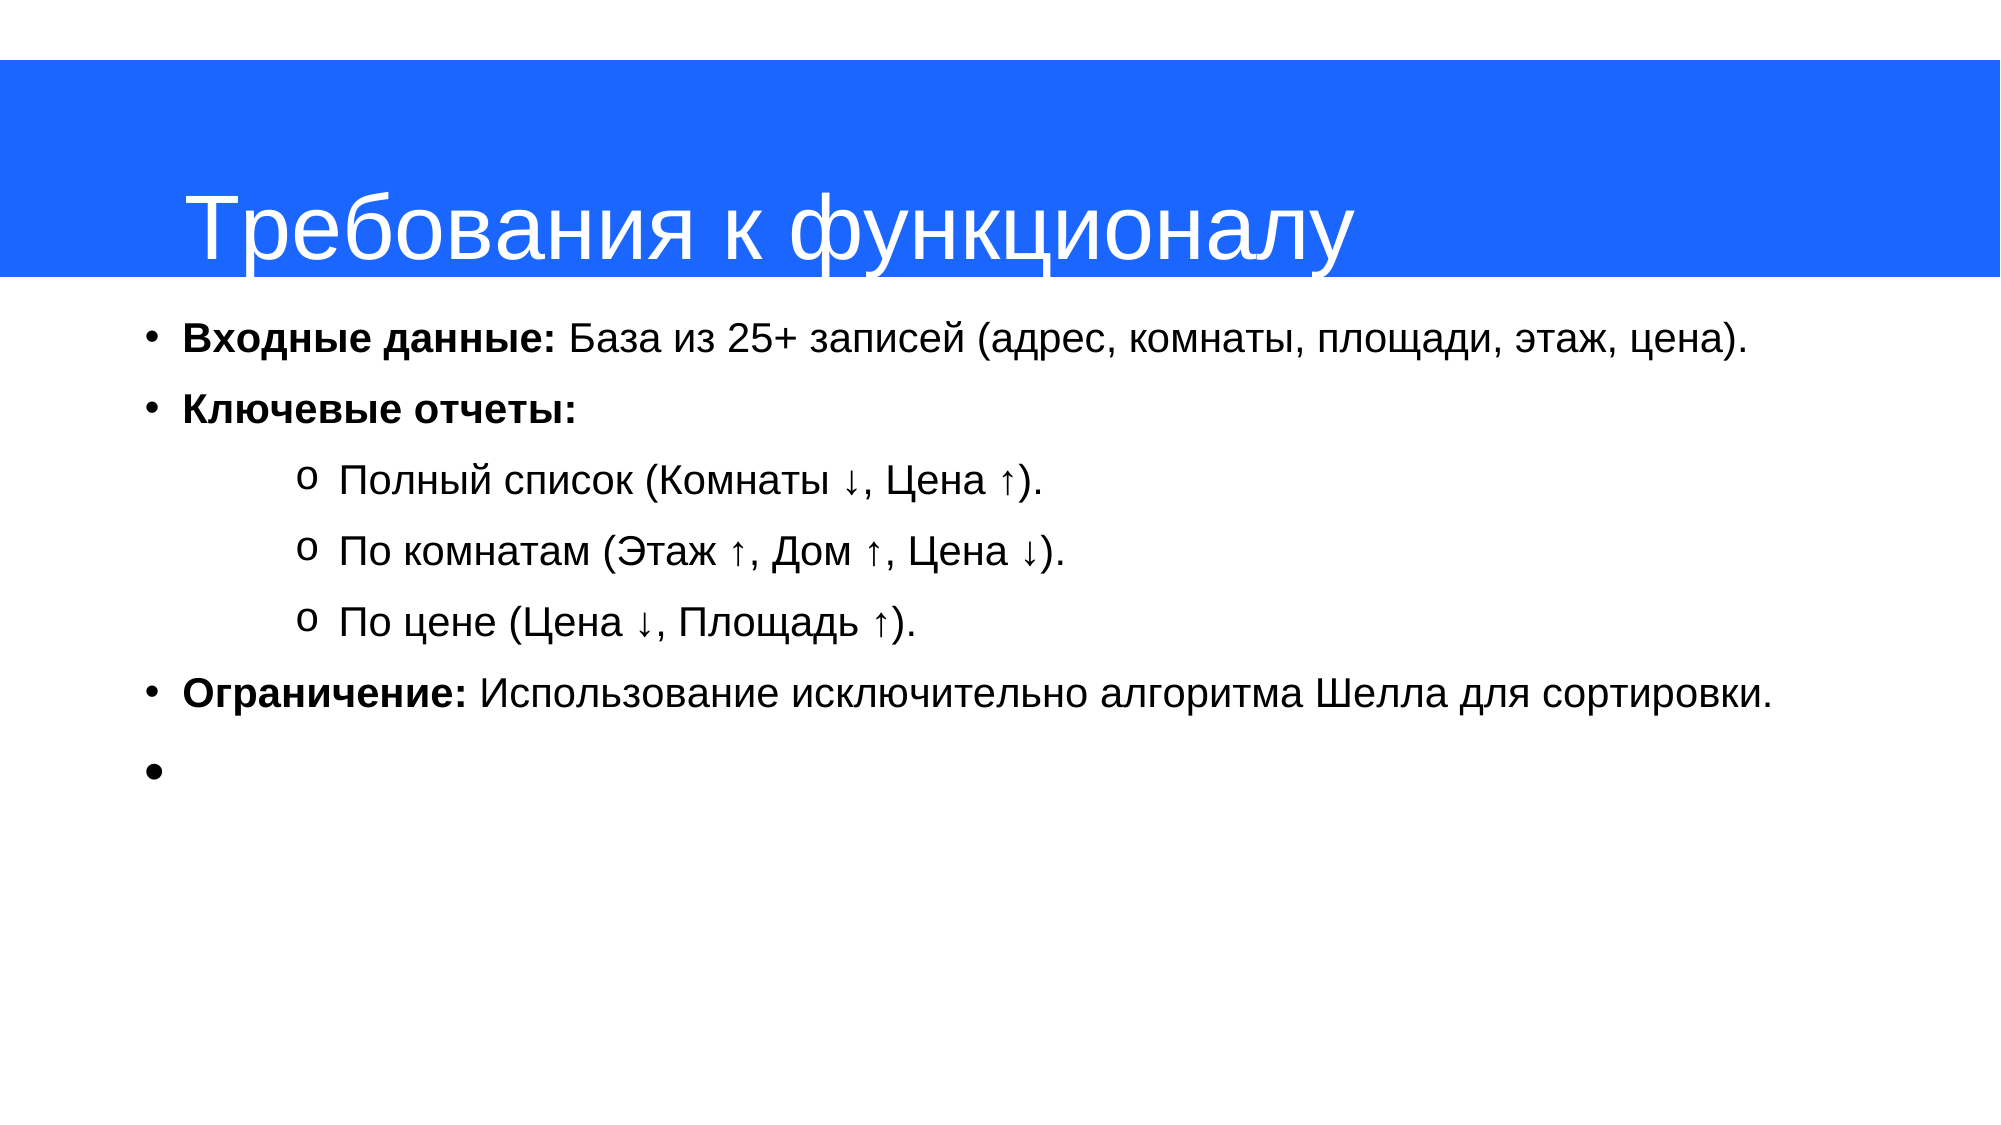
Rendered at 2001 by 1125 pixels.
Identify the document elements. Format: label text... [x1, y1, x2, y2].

title Требования к функционалу [169, 160, 2000, 401]
list Входные данные: База из 25+ записей (адрес, комнаты, площади, этаж, цена). Ключевые отчеты: Полный список (Комнаты ↓, Цена ↑). По комнатам (Этаж ↑, Дом ↑, Цена ↓). По цене (Цена ↓, Площадь ↑). Ограничение: Использование исключительно алгоритма Шелла для сортировки. [137, 303, 1863, 998]
